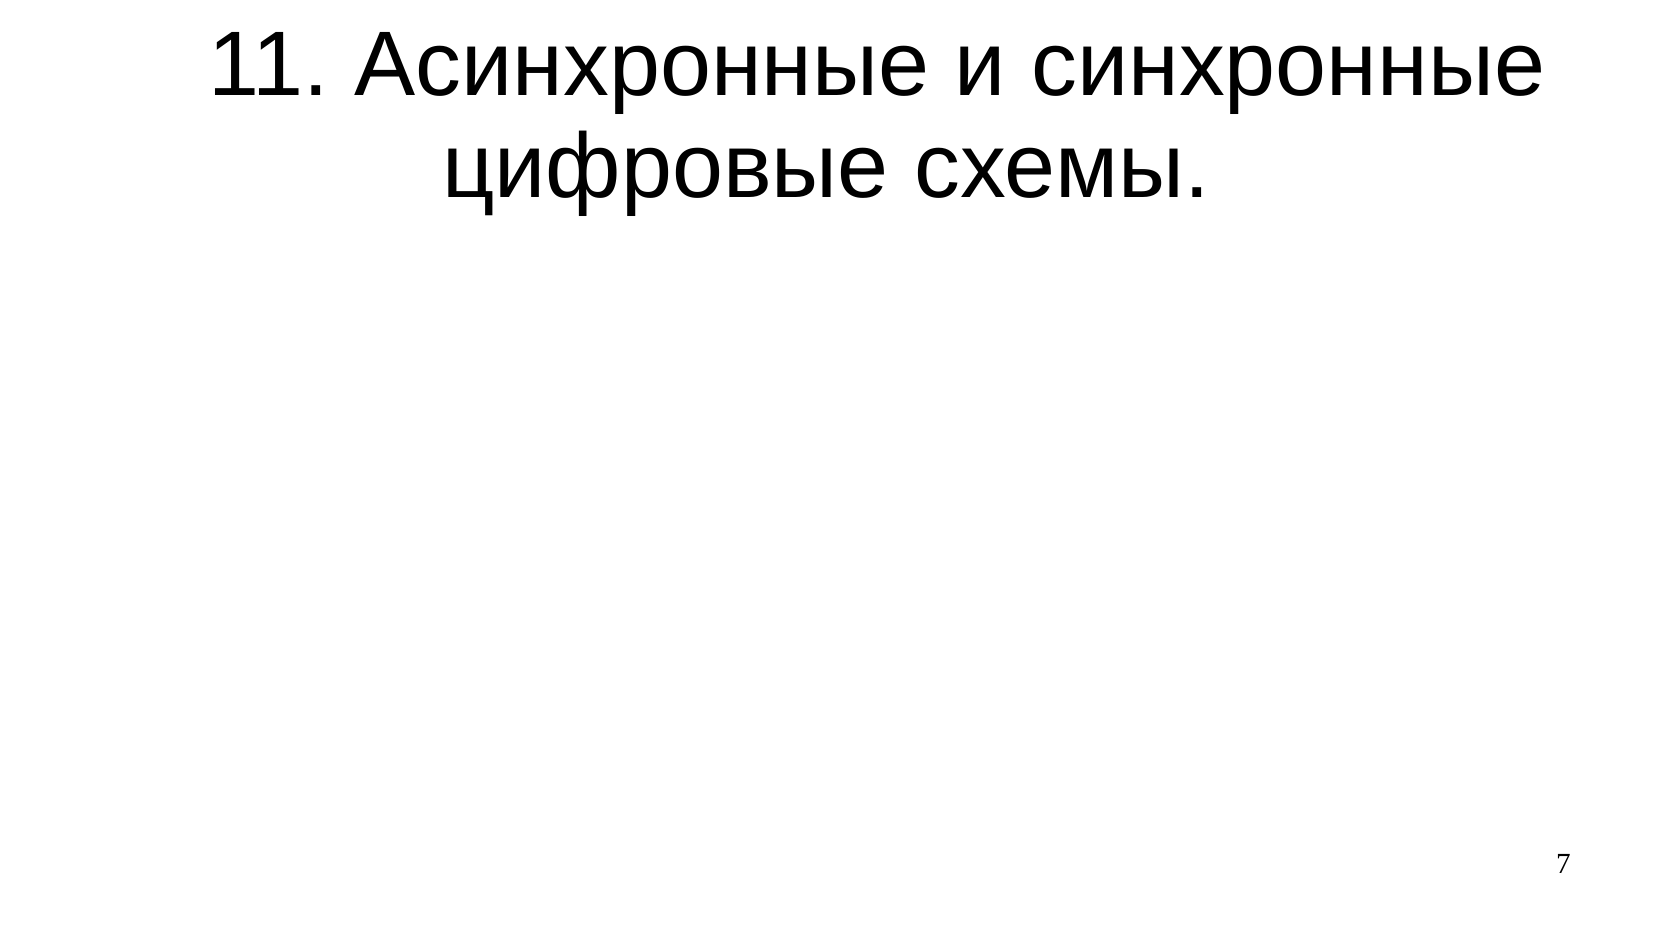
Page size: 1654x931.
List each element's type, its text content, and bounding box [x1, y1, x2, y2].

title 11. Асинхронные и синхронные цифровые схемы. [82, 12, 1571, 218]
